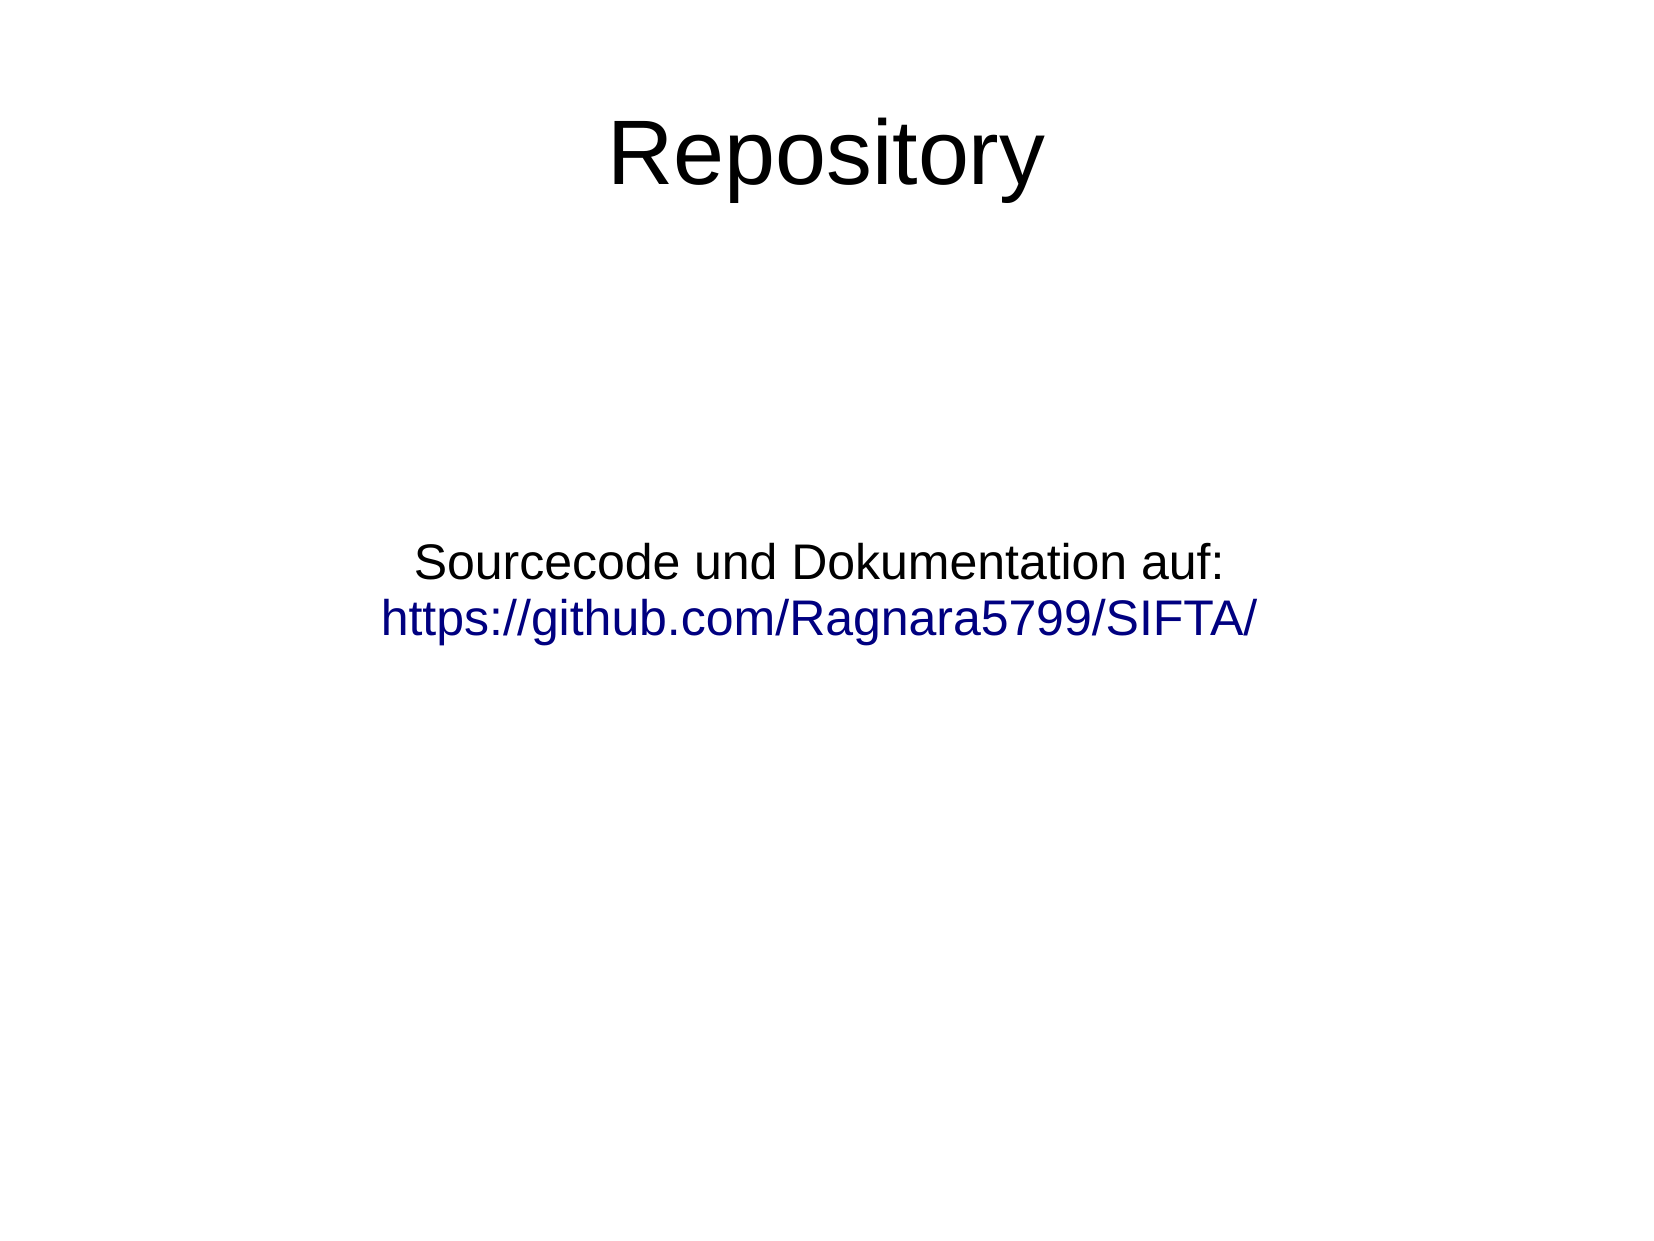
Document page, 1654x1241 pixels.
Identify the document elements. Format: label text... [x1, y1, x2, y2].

title Repository [82, 49, 1571, 257]
text_box Sourcecode und Dokumentation auf: https://github.com/Ragnara5799/SIFTA/ [366, 527, 1274, 655]
